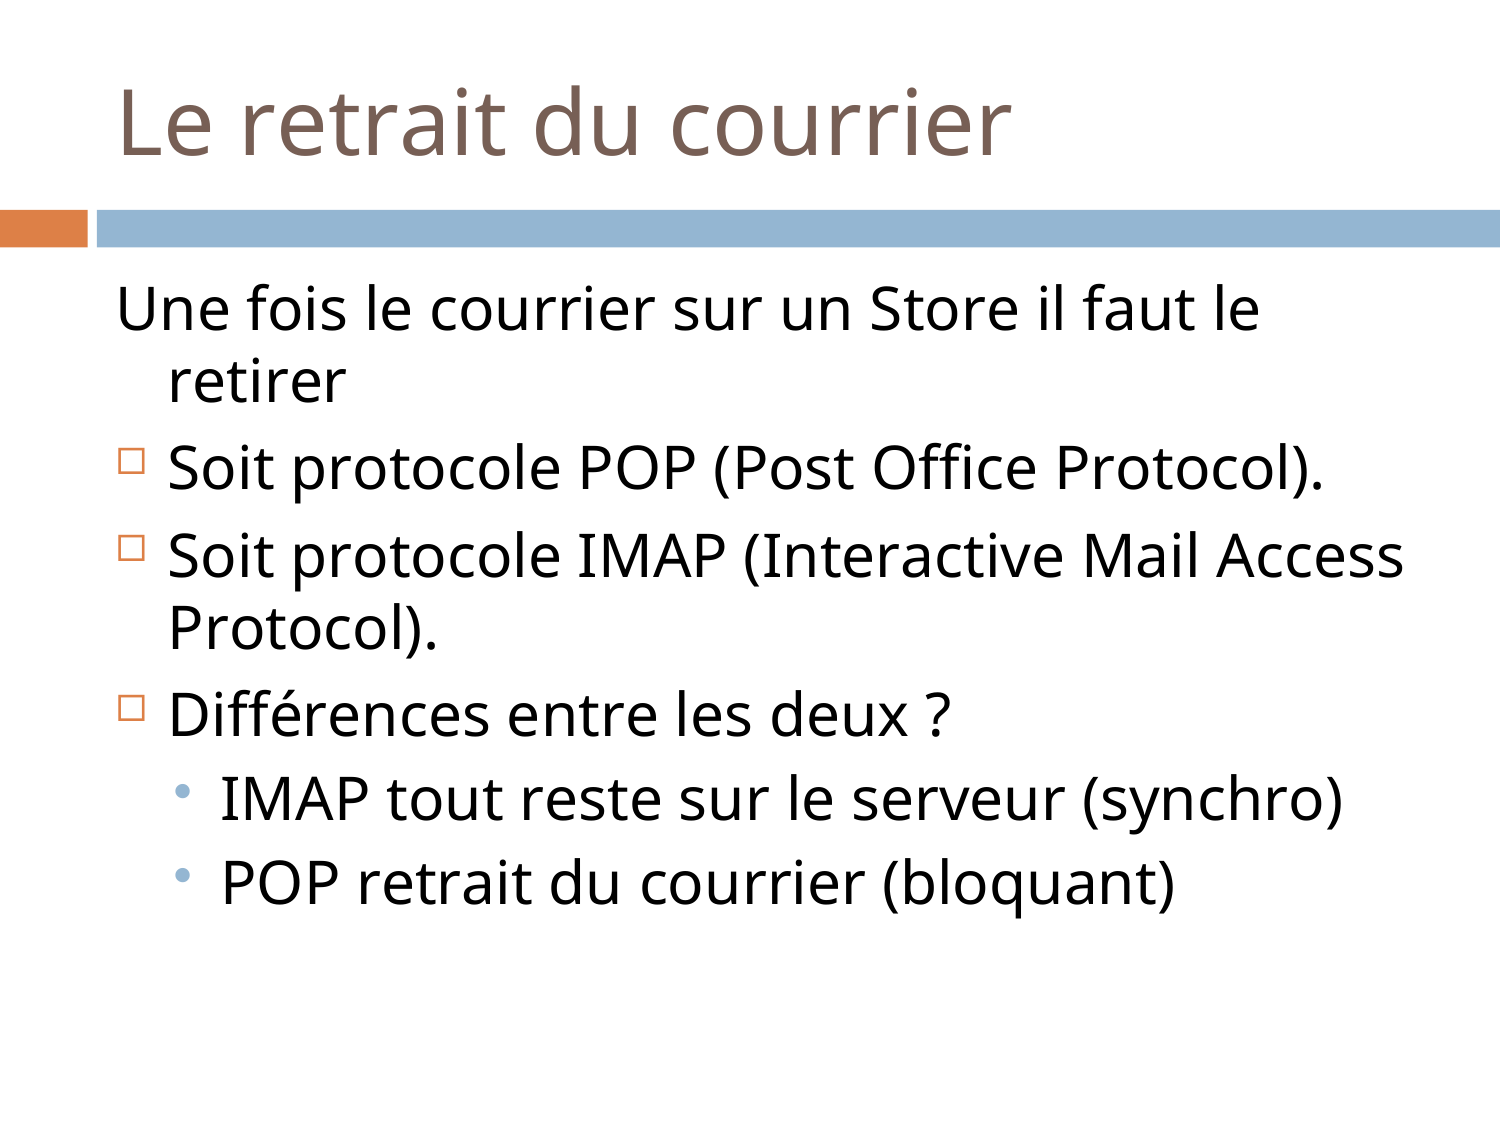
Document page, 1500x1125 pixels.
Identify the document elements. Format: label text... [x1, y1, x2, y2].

title Le retrait du courrier [100, 37, 1438, 201]
list Une fois le courrier sur un Store il faut le retirer Soit protocole POP (Post Office Protocol). Soit protocole IMAP (Interactive Mail Access Protocol). Différences entre les deux ? IMAP tout reste sur le serveur (synchro) POP retrait du courrier (bloquant) [100, 262, 1438, 1000]
